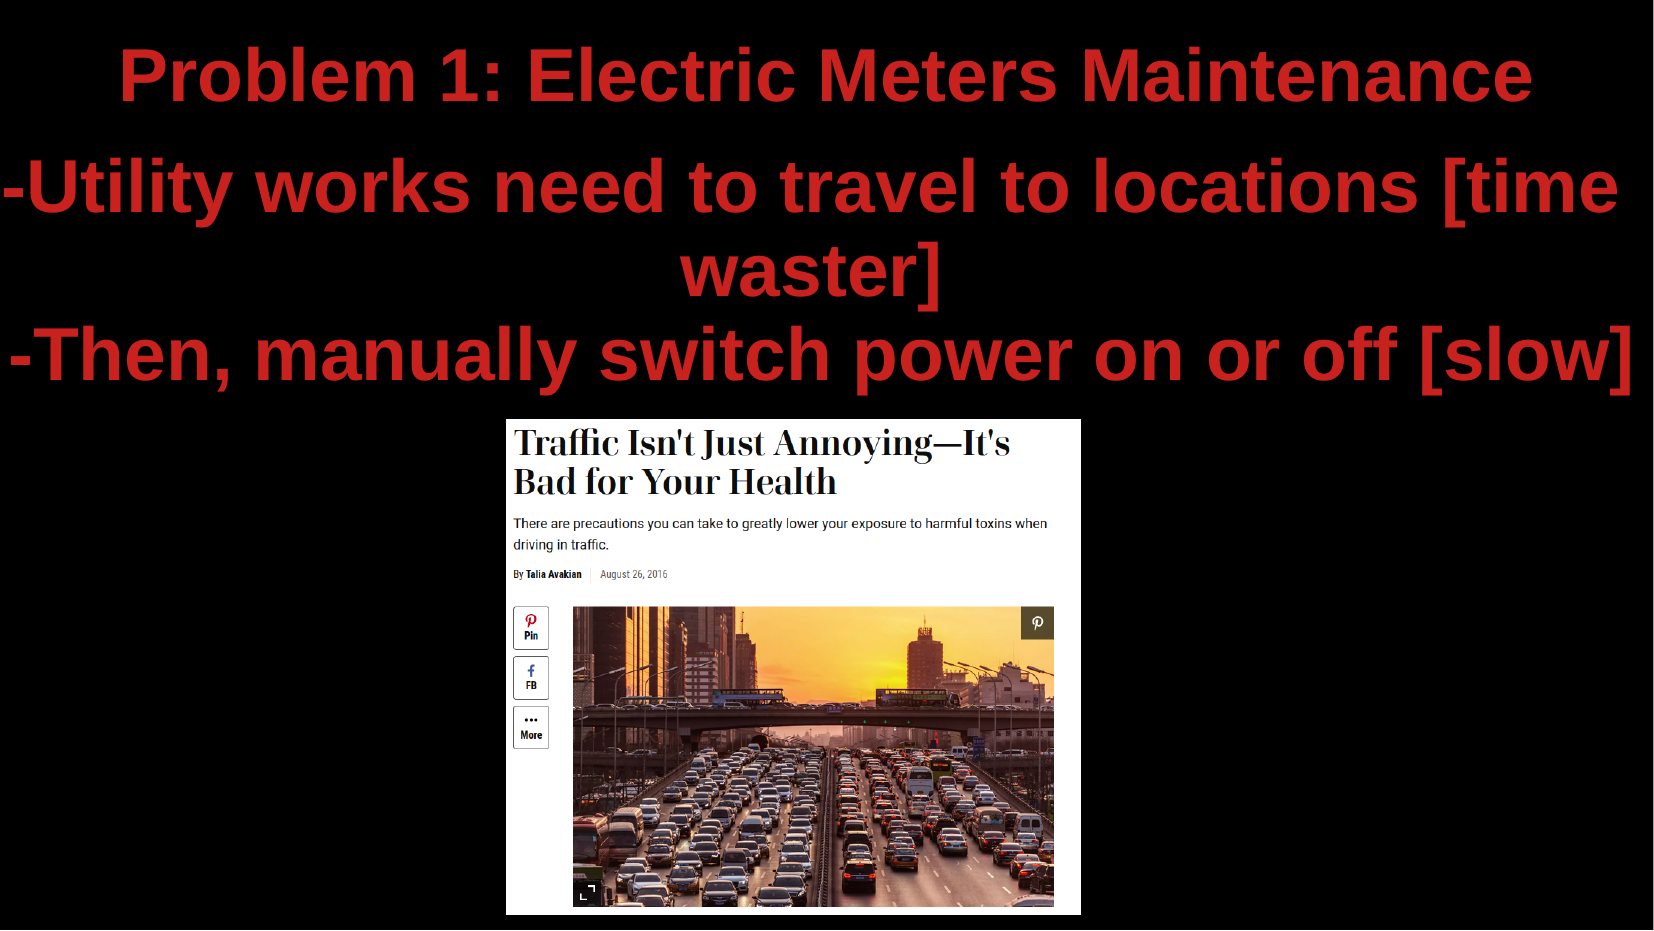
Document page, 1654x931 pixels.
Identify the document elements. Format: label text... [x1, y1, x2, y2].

picture [506, 419, 1081, 916]
title -Utility works need to travel to locations [time waster] -Then, manually switch power on or off [slow] [0, 144, 1639, 397]
title Problem 1: Electric Meters Maintenance [0, 0, 1654, 181]
